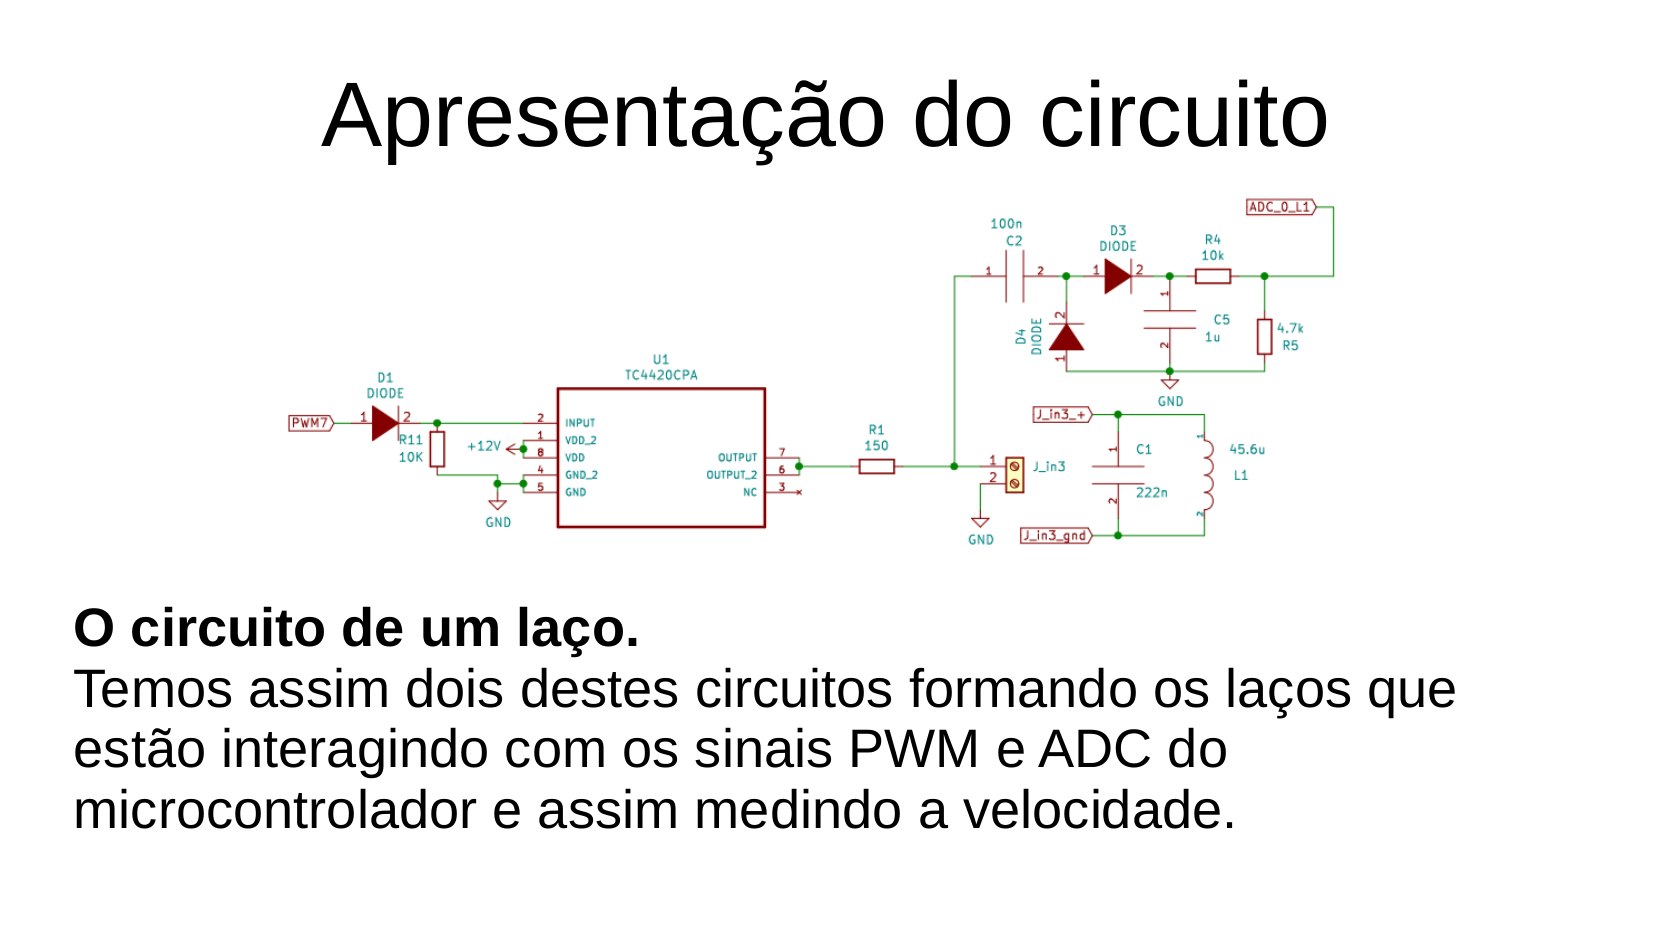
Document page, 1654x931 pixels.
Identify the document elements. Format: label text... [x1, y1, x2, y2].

picture [283, 176, 1373, 556]
text_box O circuito de um laço. Temos assim dois destes circuitos formando os laços que estão interagindo com os sinais PWM e ADC do microcontrolador e assim medindo a velocidade. [59, 590, 1607, 875]
title Apresentação do circuito [82, 37, 1571, 193]
